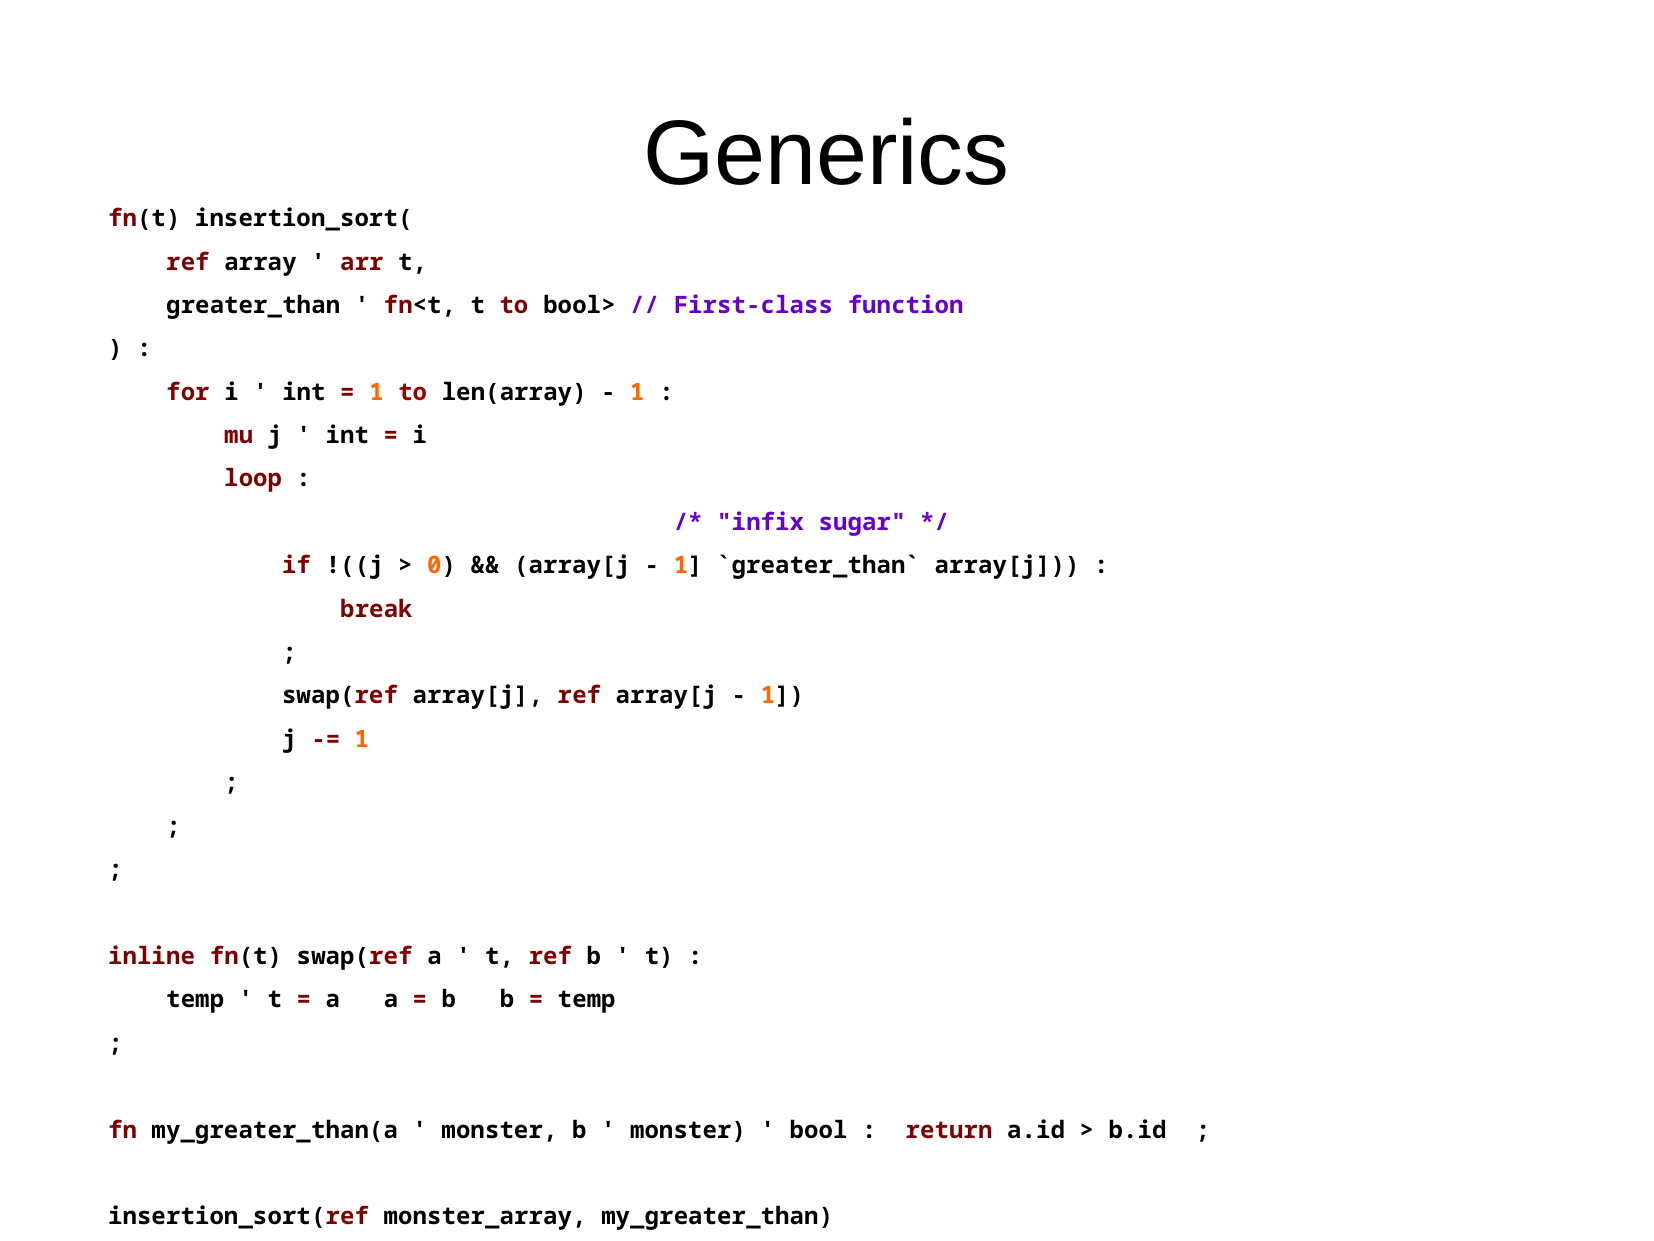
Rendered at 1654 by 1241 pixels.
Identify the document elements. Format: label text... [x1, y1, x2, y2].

title Generics [82, 49, 1571, 200]
list fn(t) insertion_sort( ref array ' arr t, greater_than ' fn<t, t to bool> // First-class function ) : for i ' int = 1 to len(array) - 1 : mu j ' int = i loop : /* "infix sugar" */ if !((j > 0) && (array[j - 1] `greater_than` array[j])) : break ; swap(ref array[j], ref array[j - 1]) j -= 1 ; ; ; inline fn(t) swap(ref a ' t, ref b ' t) : temp ' t = a a = b b = temp ; fn my_greater_than(a ' monster, b ' monster) ' bool : return a.id > b.id ; insertion_sort(ref monster_array, my_greater_than) [82, 200, 1571, 1241]
